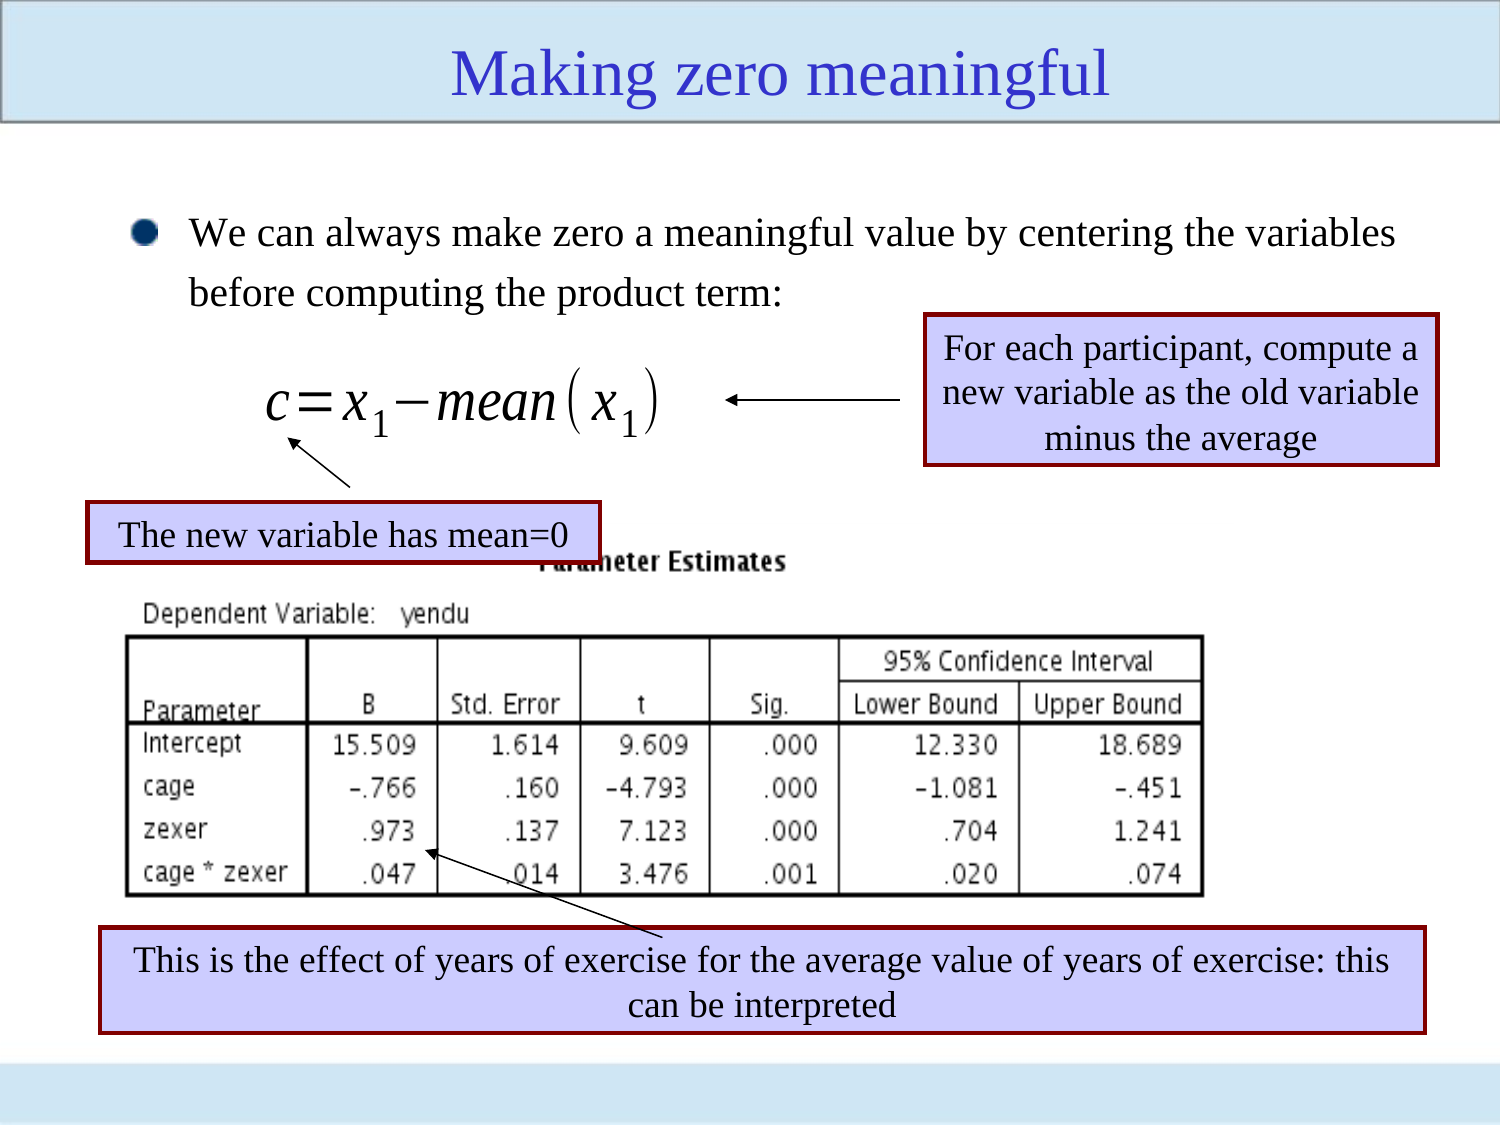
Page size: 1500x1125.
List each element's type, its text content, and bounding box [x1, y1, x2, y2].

text_box We can always make zero a meaningful value by centering the variables before computing the product term: [112, 187, 1413, 323]
picture [0, 0, 1500, 1125]
chart [249, 362, 680, 447]
text_box For each participant, compute a new variable as the old variable minus the average [924, 314, 1438, 466]
text_box The new variable has mean=0 [87, 502, 601, 563]
text_box This is the effect of years of exercise for the average value of years of exercise: this can be interpreted [99, 927, 1425, 1033]
title Making zero meaningful [249, 21, 1313, 117]
